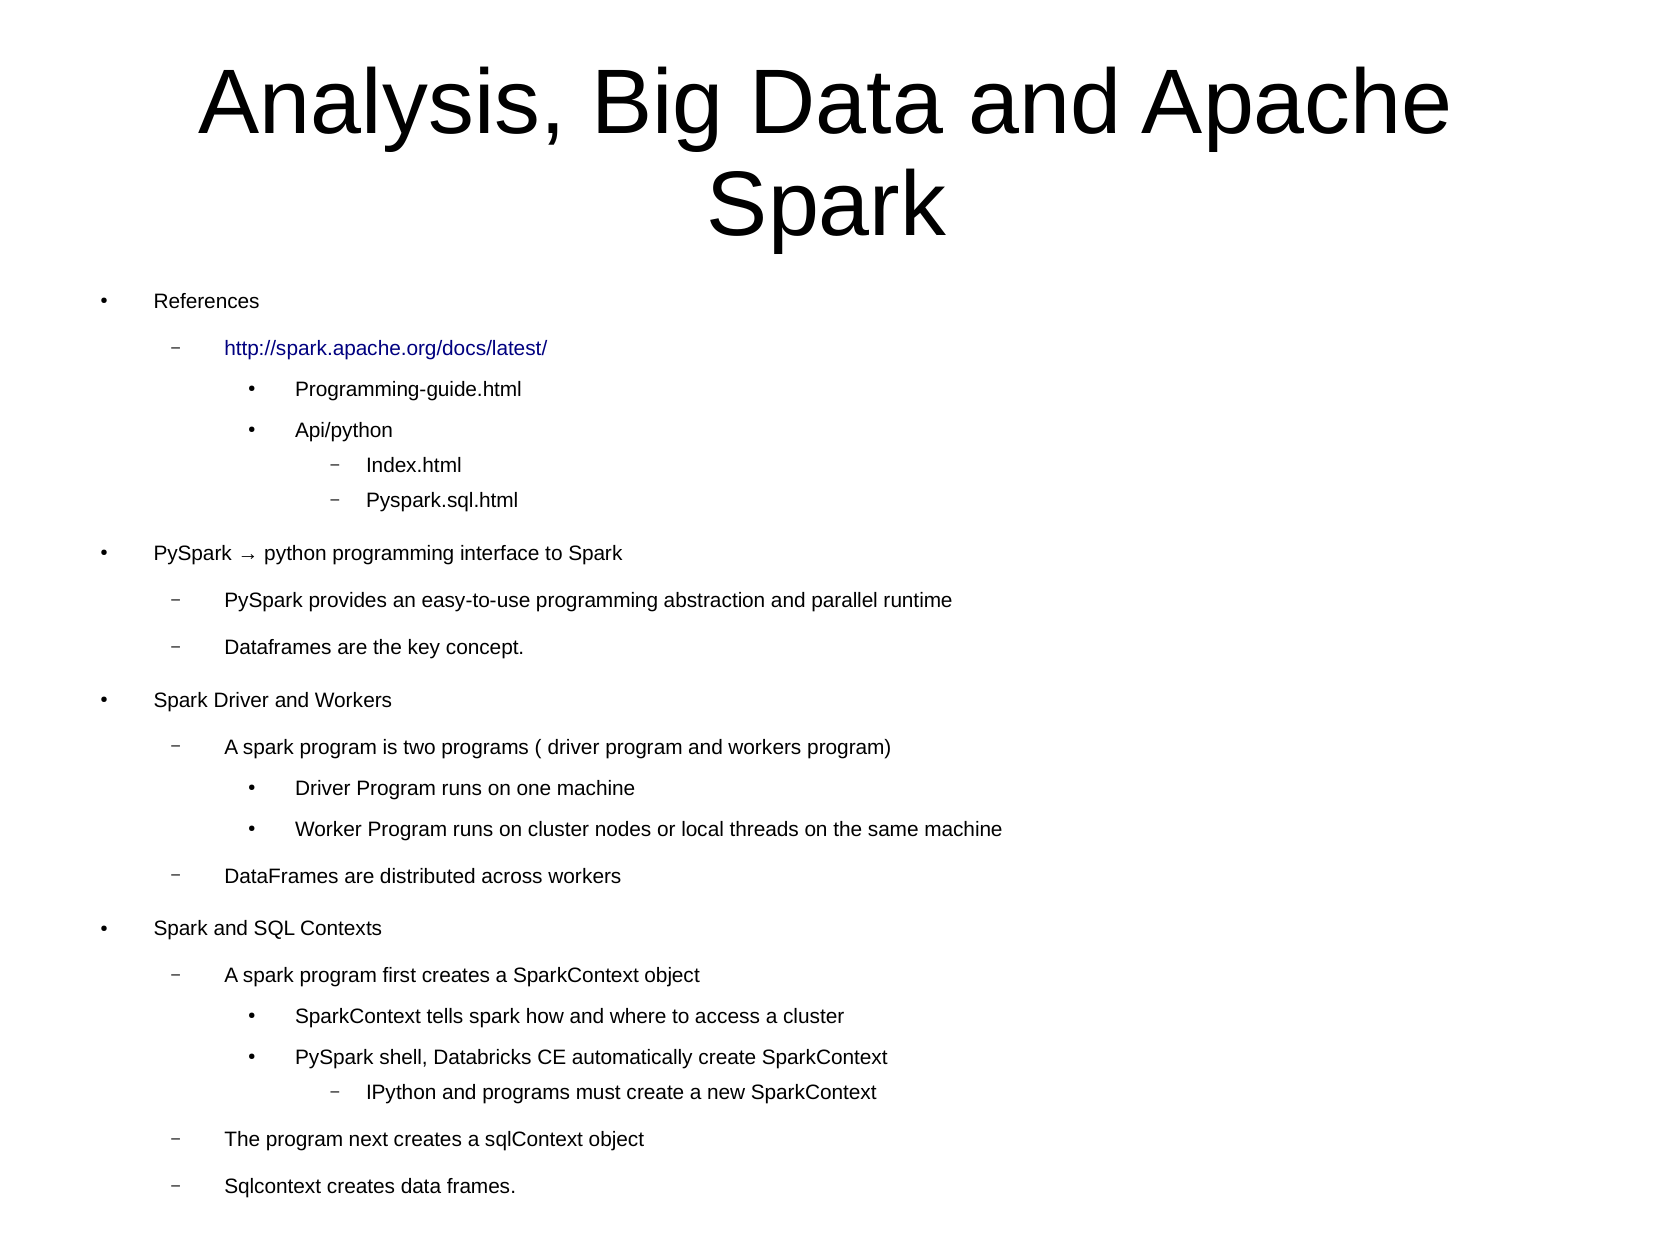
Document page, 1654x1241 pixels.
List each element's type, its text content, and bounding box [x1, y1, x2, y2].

title Analysis, Big Data and Apache Spark [82, 49, 1571, 257]
list References http://spark.apache.org/docs/latest/ Programming-guide.html Api/python Index.html Pyspark.sql.html PySpark → python programming interface to Spark PySpark provides an easy-to-use programming abstraction and parallel runtime Dataframes are the key concept. Spark Driver and Workers A spark program is two programs ( driver program and workers program) Driver Program runs on one machine Worker Program runs on cluster nodes or local threads on the same machine DataFrames are distributed across workers Spark and SQL Contexts A spark program first creates a SparkContext object SparkContext tells spark how and where to access a cluster PySpark shell, Databricks CE automatically create SparkContext IPython and programs must create a new SparkContext The program next creates a sqlContext object Sqlcontext creates data frames. [82, 290, 1571, 1201]
